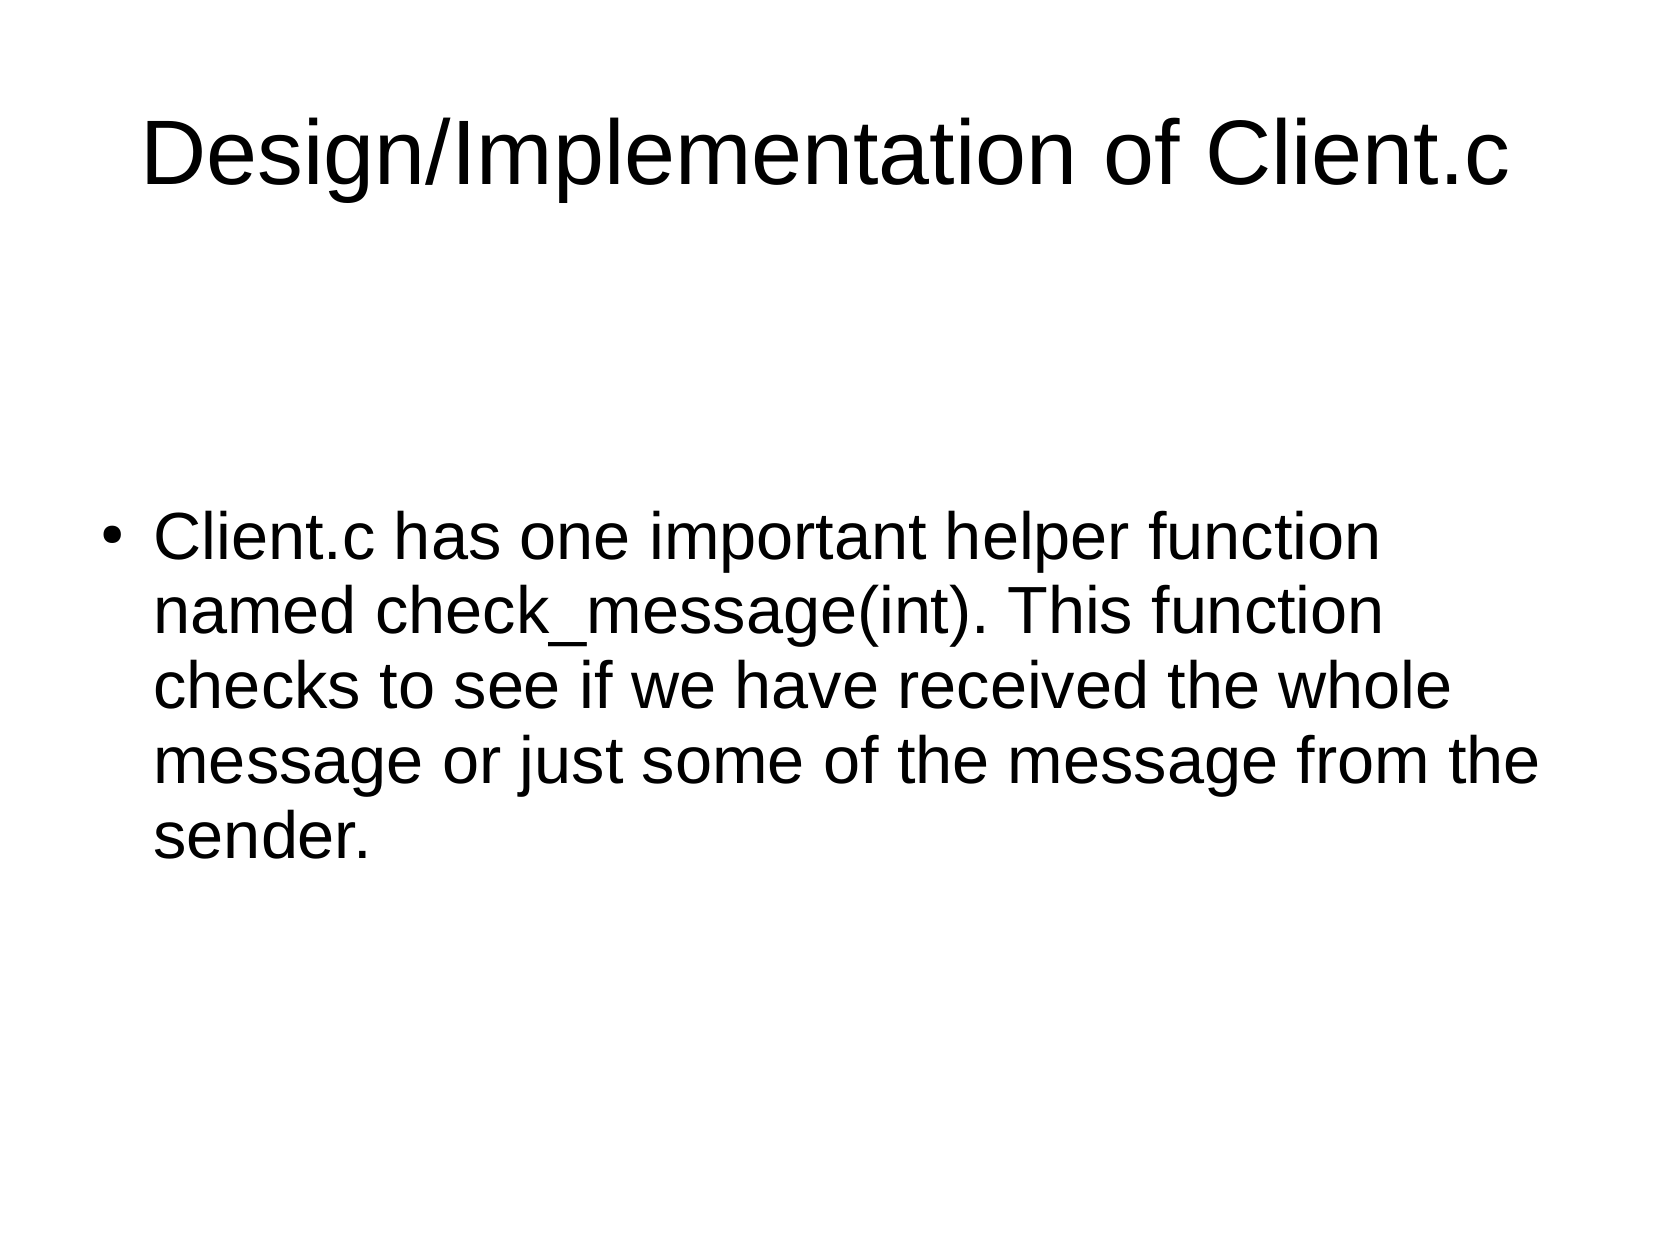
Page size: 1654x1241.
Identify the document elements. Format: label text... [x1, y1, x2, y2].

title Design/Implementation of Client.c [82, 49, 1571, 257]
list Client.c has one important helper function named check_message(int). This function checks to see if we have received the whole message or just some of the message from the sender. [82, 290, 1571, 1010]
